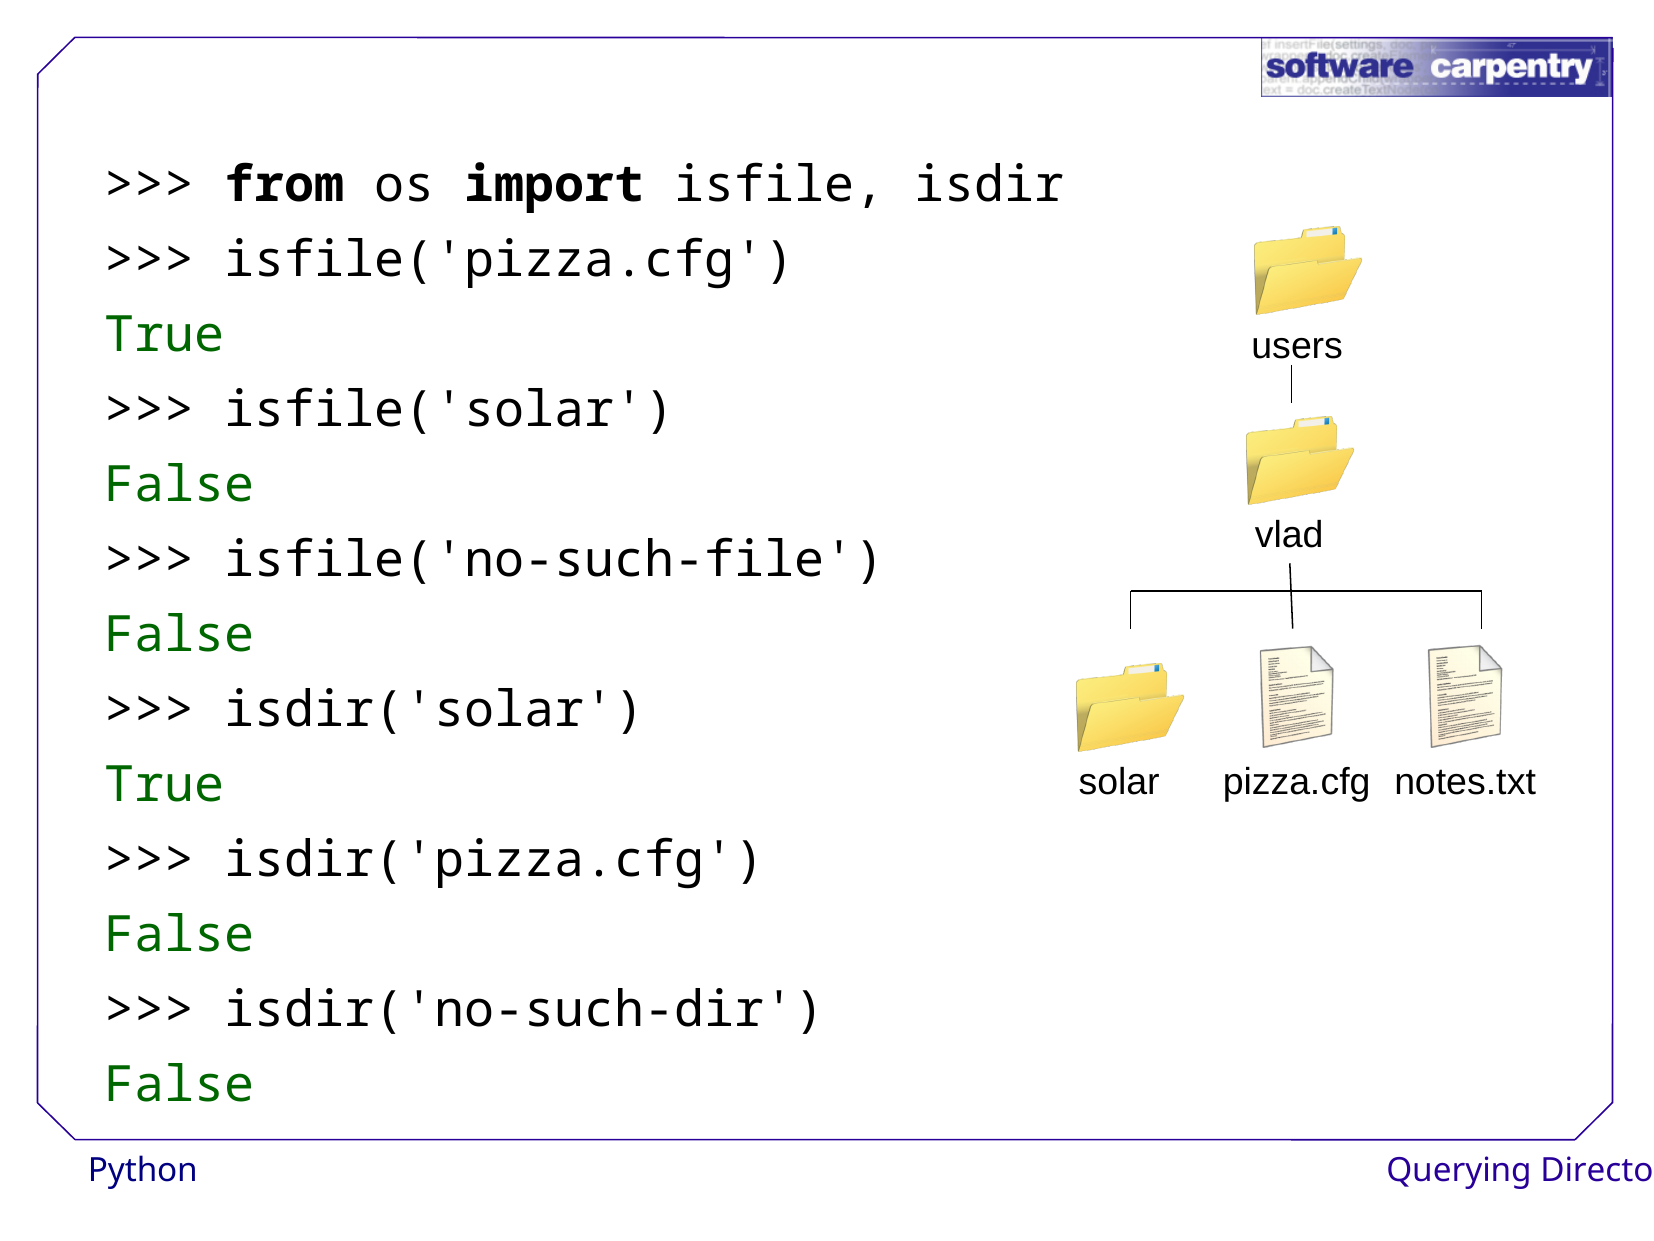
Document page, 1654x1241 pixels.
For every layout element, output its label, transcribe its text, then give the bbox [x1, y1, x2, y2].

text_box vlad [1240, 506, 1339, 564]
picture [1242, 402, 1358, 518]
text_box >>> from os import isfile, isdir >>> isfile('pizza.cfg') True >>> isfile('solar') False >>> isfile('no-such-file') False >>> isdir('solar') True >>> isdir('pizza.cfg') False >>> isdir('no-such-dir') False [89, 128, 1512, 1037]
picture [1072, 649, 1188, 765]
picture [1250, 212, 1366, 328]
picture [1261, 39, 1613, 97]
text_box pizza.cfg [1208, 753, 1379, 811]
picture [1408, 638, 1523, 753]
text_box solar [1063, 753, 1175, 811]
text_box notes.txt [1379, 753, 1552, 811]
picture [1240, 639, 1354, 753]
text_box users [1236, 316, 1358, 375]
